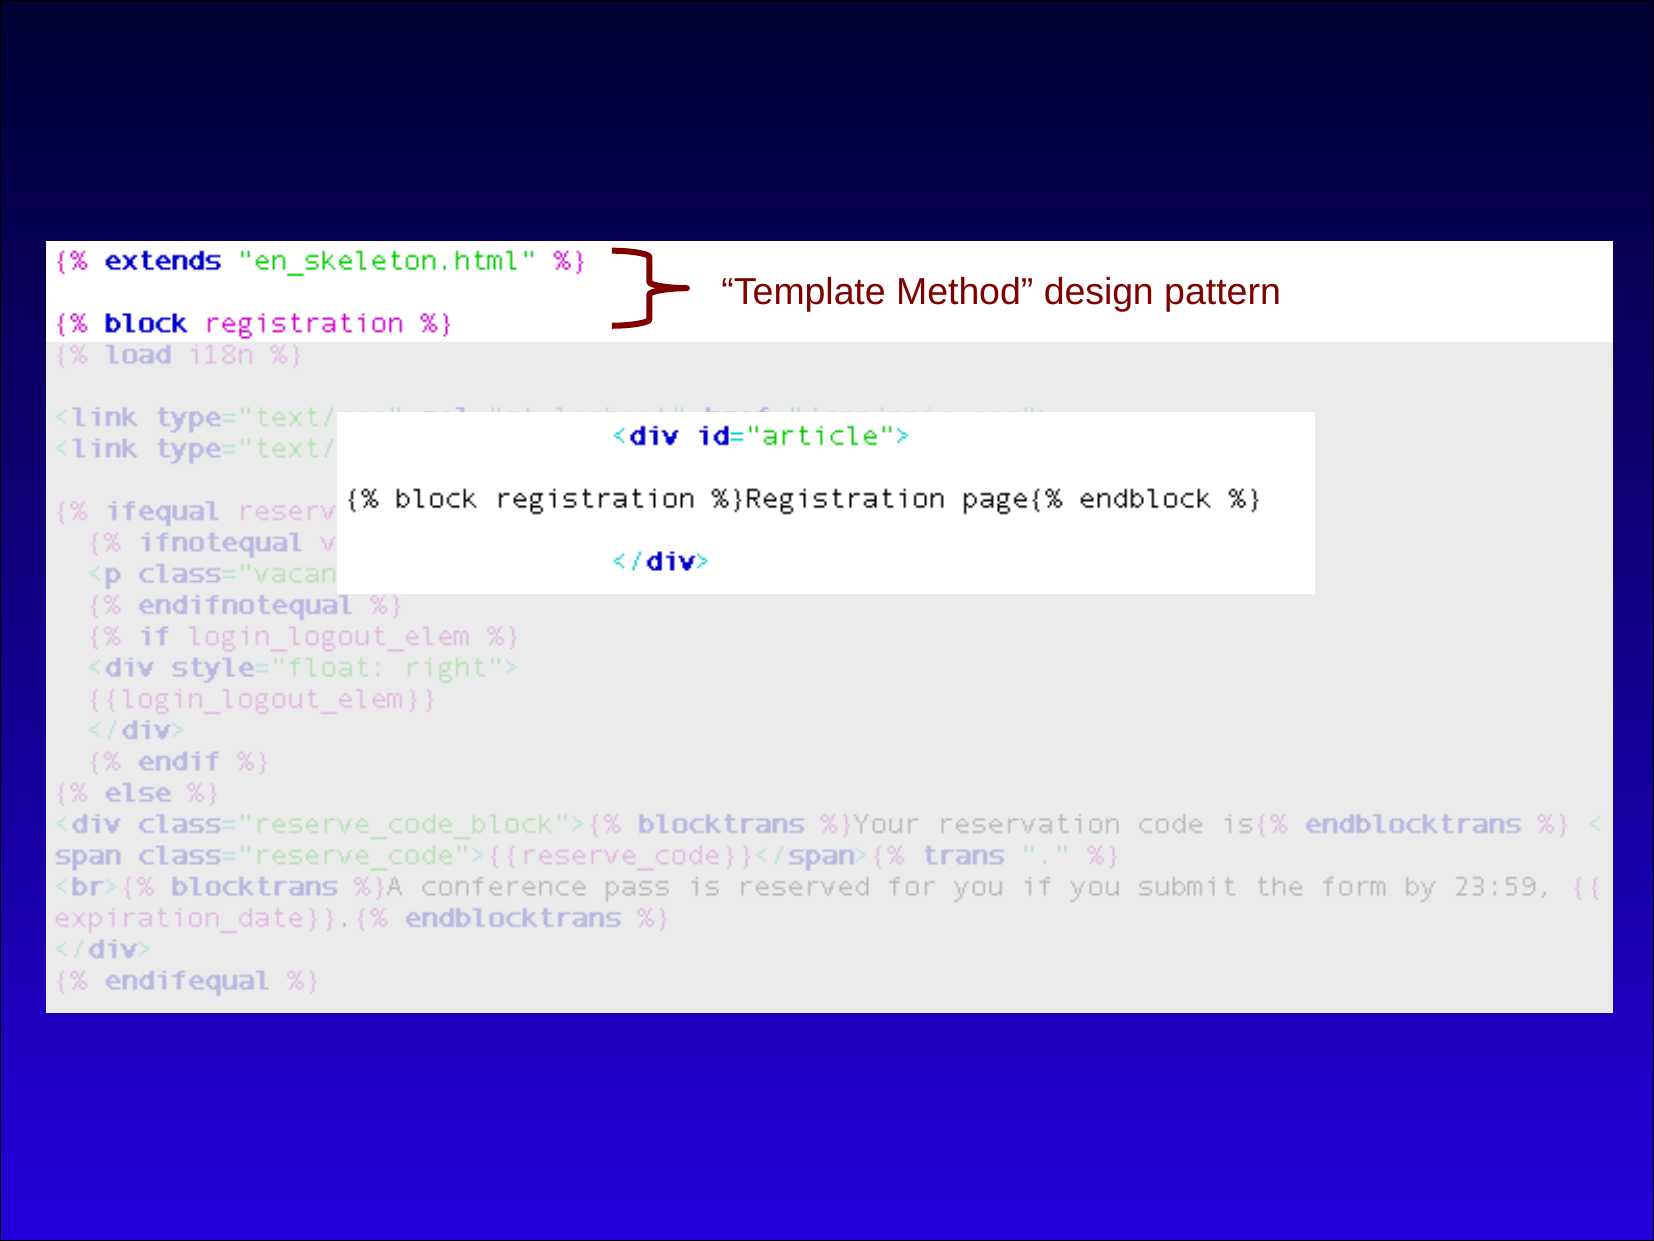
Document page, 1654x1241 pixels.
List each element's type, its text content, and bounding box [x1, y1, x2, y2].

text_box “Template Method” design pattern [706, 262, 1298, 320]
text_box [46, 341, 1613, 1013]
picture [337, 412, 1315, 594]
picture [46, 241, 1613, 341]
